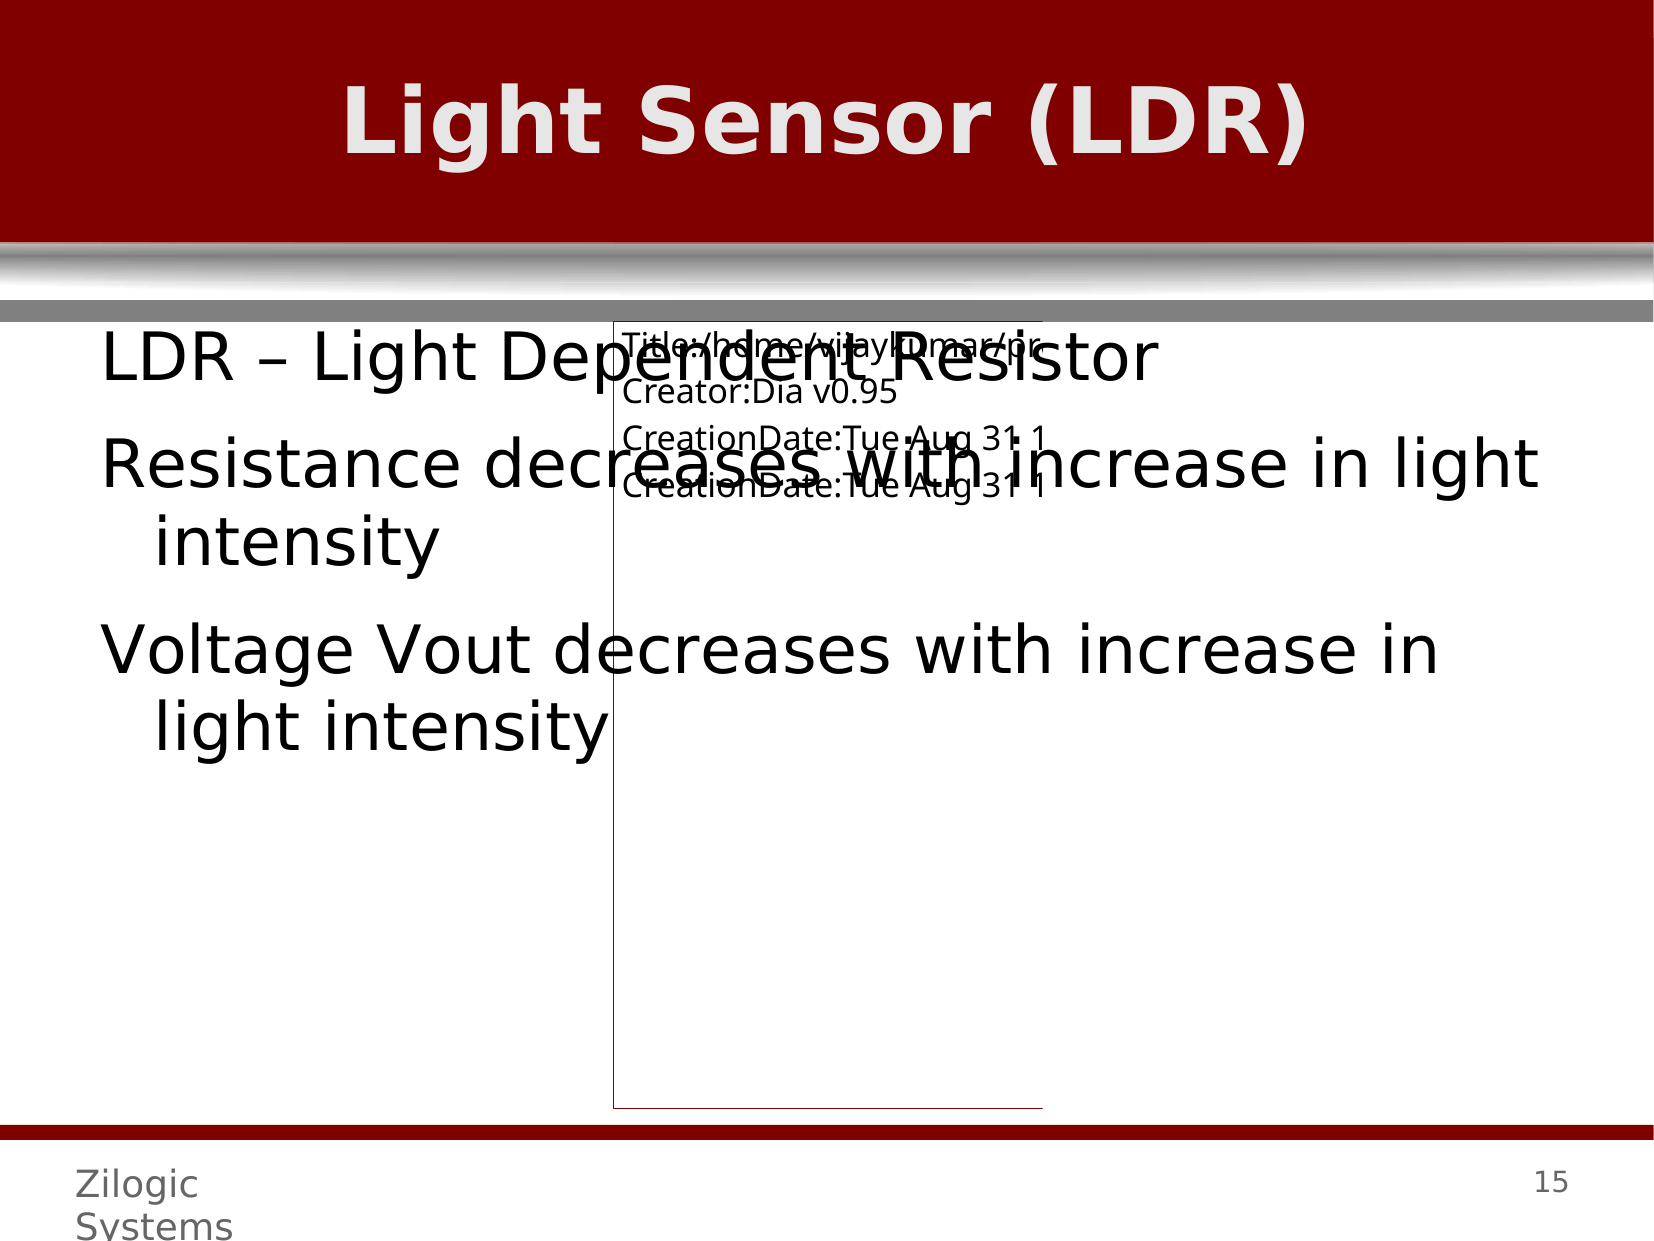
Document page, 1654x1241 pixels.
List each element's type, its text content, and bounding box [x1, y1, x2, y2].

picture [992, 318, 1425, 1109]
title Light Sensor (LDR) [82, 18, 1571, 226]
list LDR – Light Dependent Resistor Resistance decreases with increase in light intensity Voltage Vout decreases with increase in light intensity [82, 318, 809, 1109]
picture [992, 364, 1001, 376]
